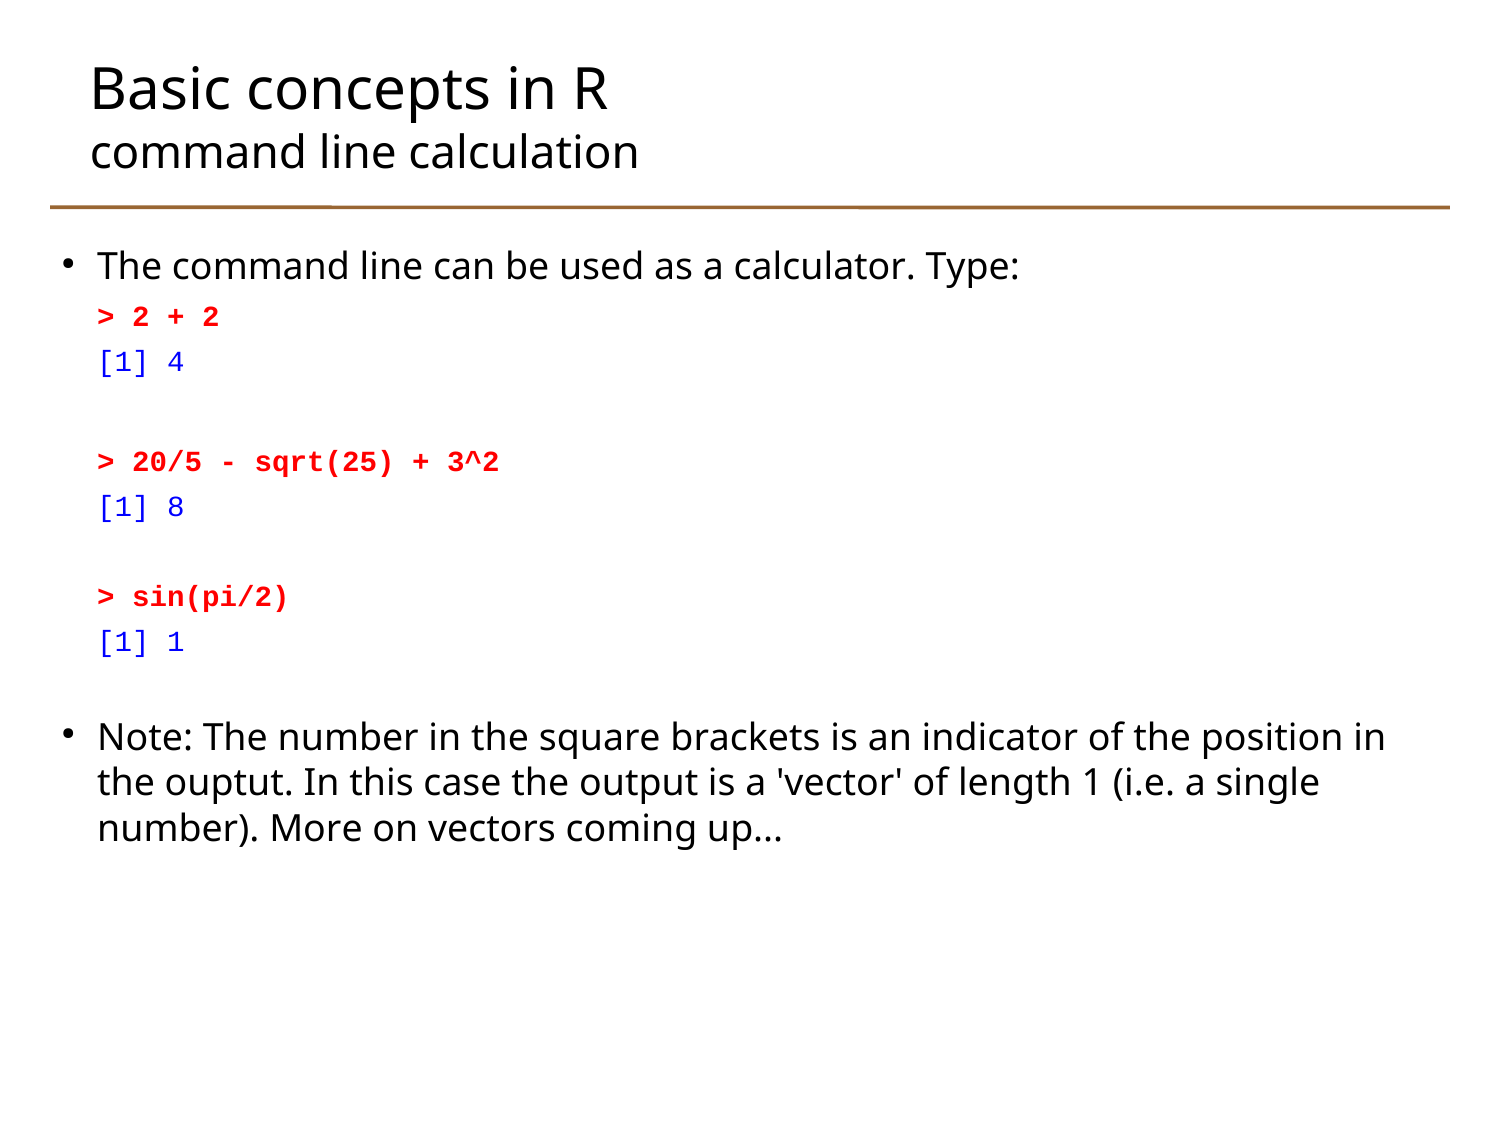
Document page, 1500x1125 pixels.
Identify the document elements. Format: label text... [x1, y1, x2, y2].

title Basic concepts in R command line calculation [75, 41, 1422, 256]
list The command line can be used as a calculator. Type: > 2 + 2 [1] 4 > 20/5 - sqrt(25) + 3^2 [1] 8 > sin(pi/2) [1] 1 Note: The number in the square brackets is an indicator of the position in the ouptut. In this case the output is a 'vector' of length 1 (i.e. a single number). More on vectors coming up... [61, 241, 1408, 985]
